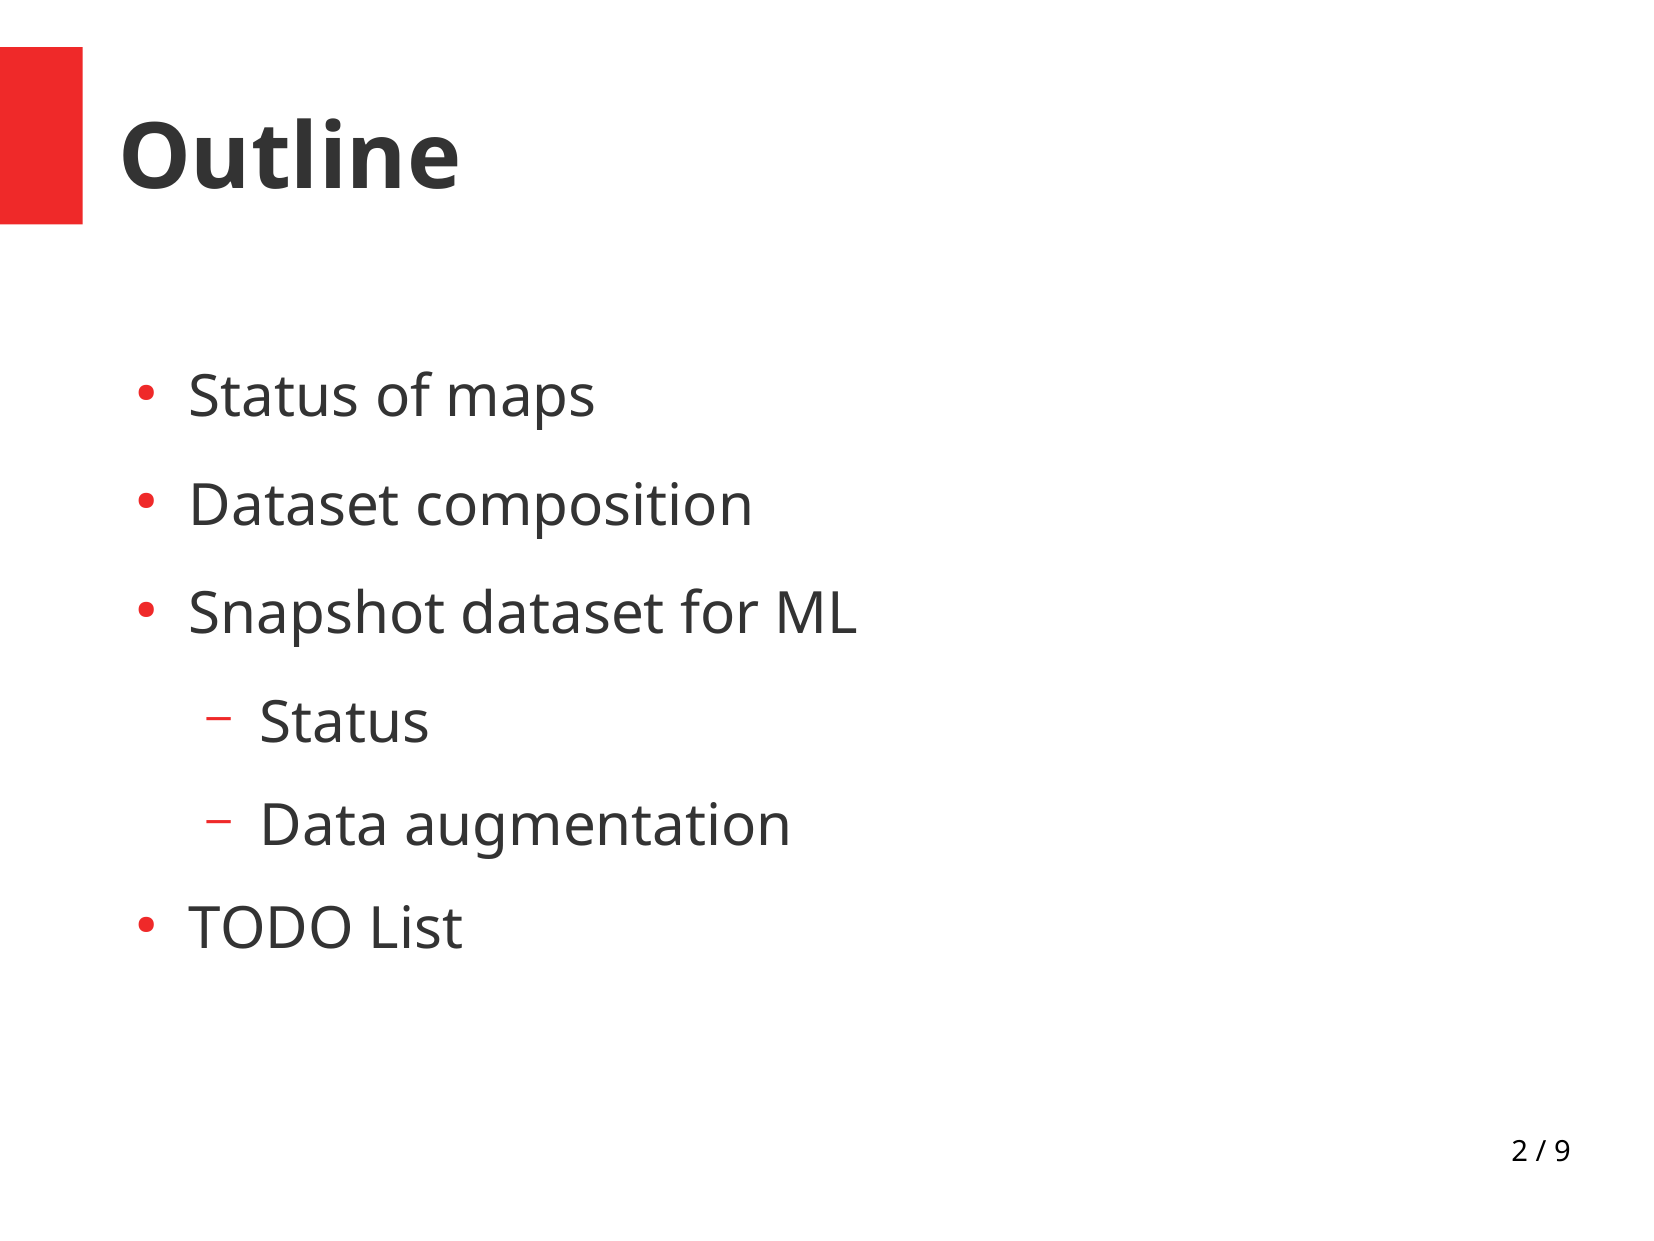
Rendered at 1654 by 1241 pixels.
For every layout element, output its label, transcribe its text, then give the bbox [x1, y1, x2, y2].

title Outline [118, 49, 1571, 257]
list Status of maps Dataset composition Snapshot dataset for ML Status Data augmentation TODO List [118, 354, 1536, 1074]
